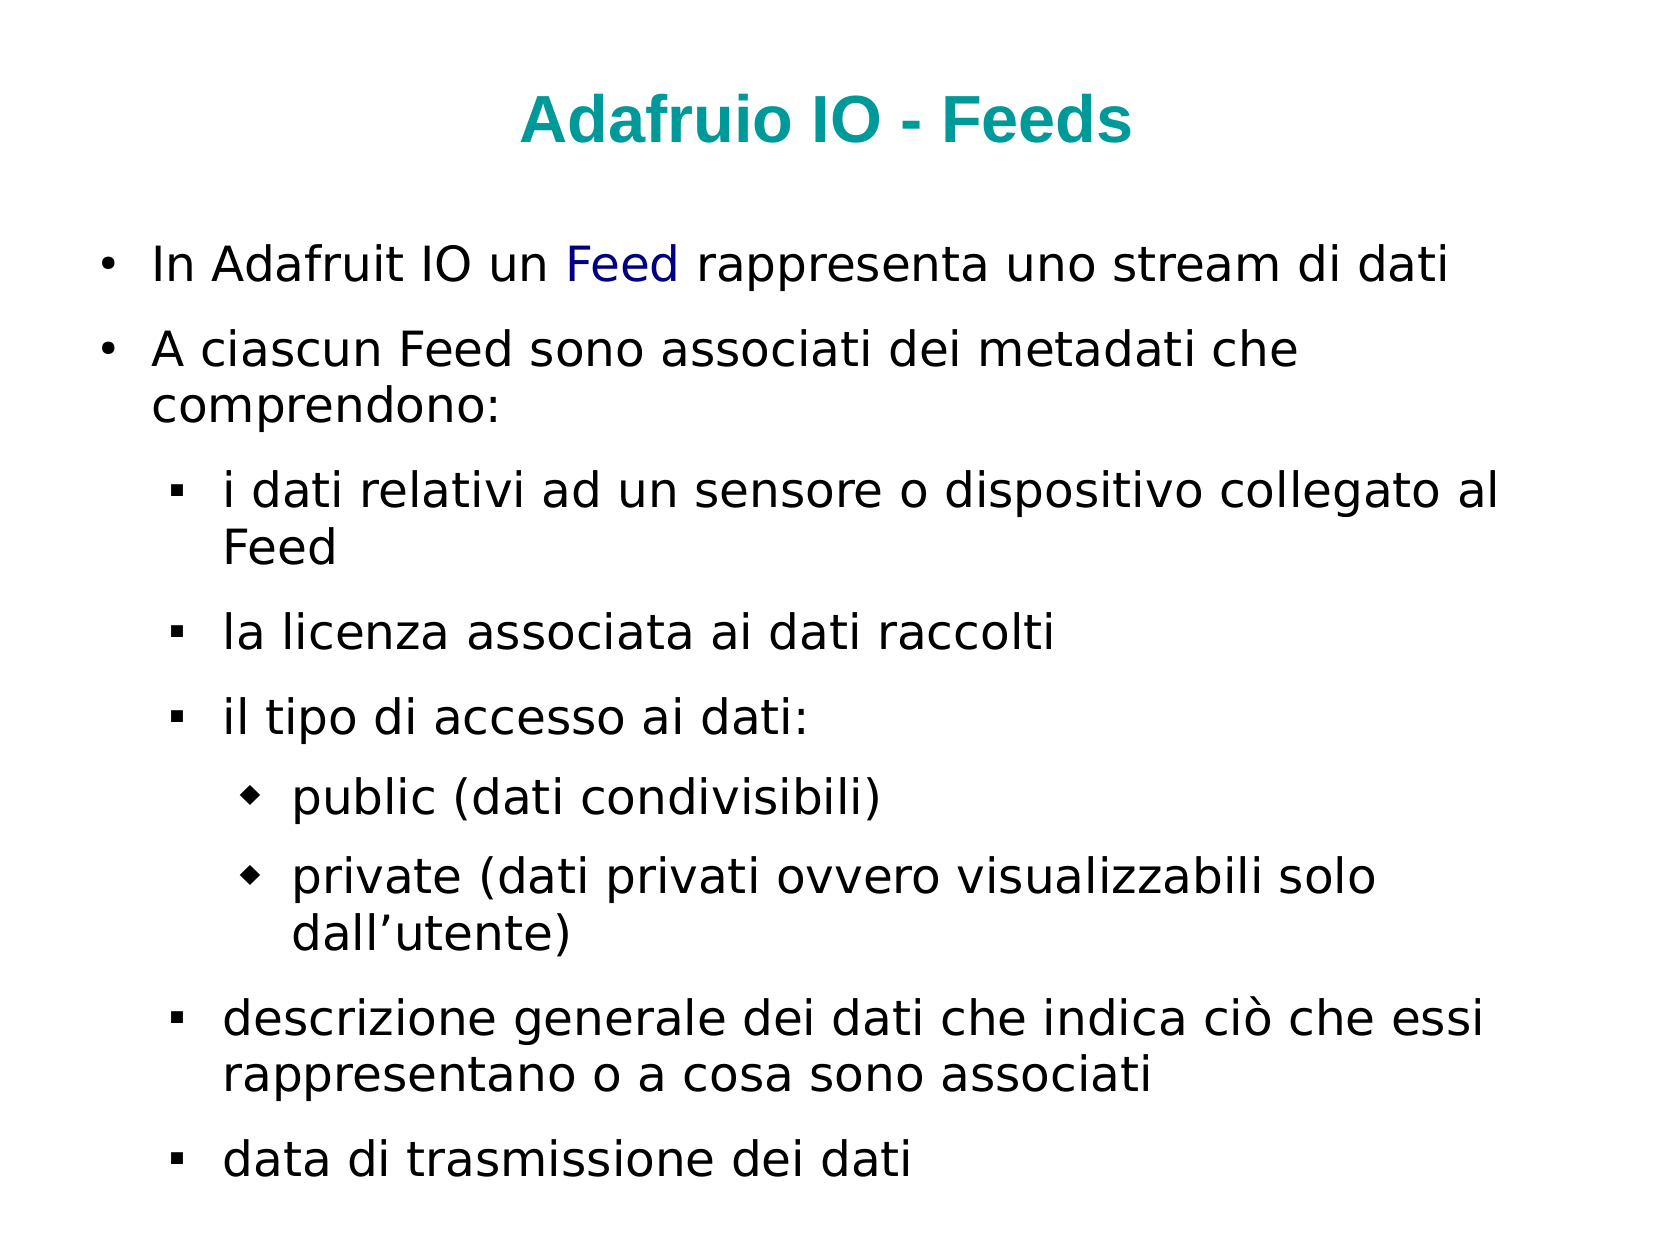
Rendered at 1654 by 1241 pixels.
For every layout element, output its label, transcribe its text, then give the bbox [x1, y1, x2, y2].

title Adafruio IO - Feeds [82, 49, 1571, 189]
list In Adafruit IO un Feed rappresenta uno stream di dati A ciascun Feed sono associati dei metadati che comprendono: i dati relativi ad un sensore o dispositivo collegato al Feed la licenza associata ai dati raccolti il tipo di accesso ai dati: public (dati condivisibili) private (dati privati ovvero visualizzabili solo dall’utente) descrizione generale dei dati che indica ciò che essi rappresentano o a cosa sono associati data di trasmissione dei dati [82, 236, 1571, 1193]
